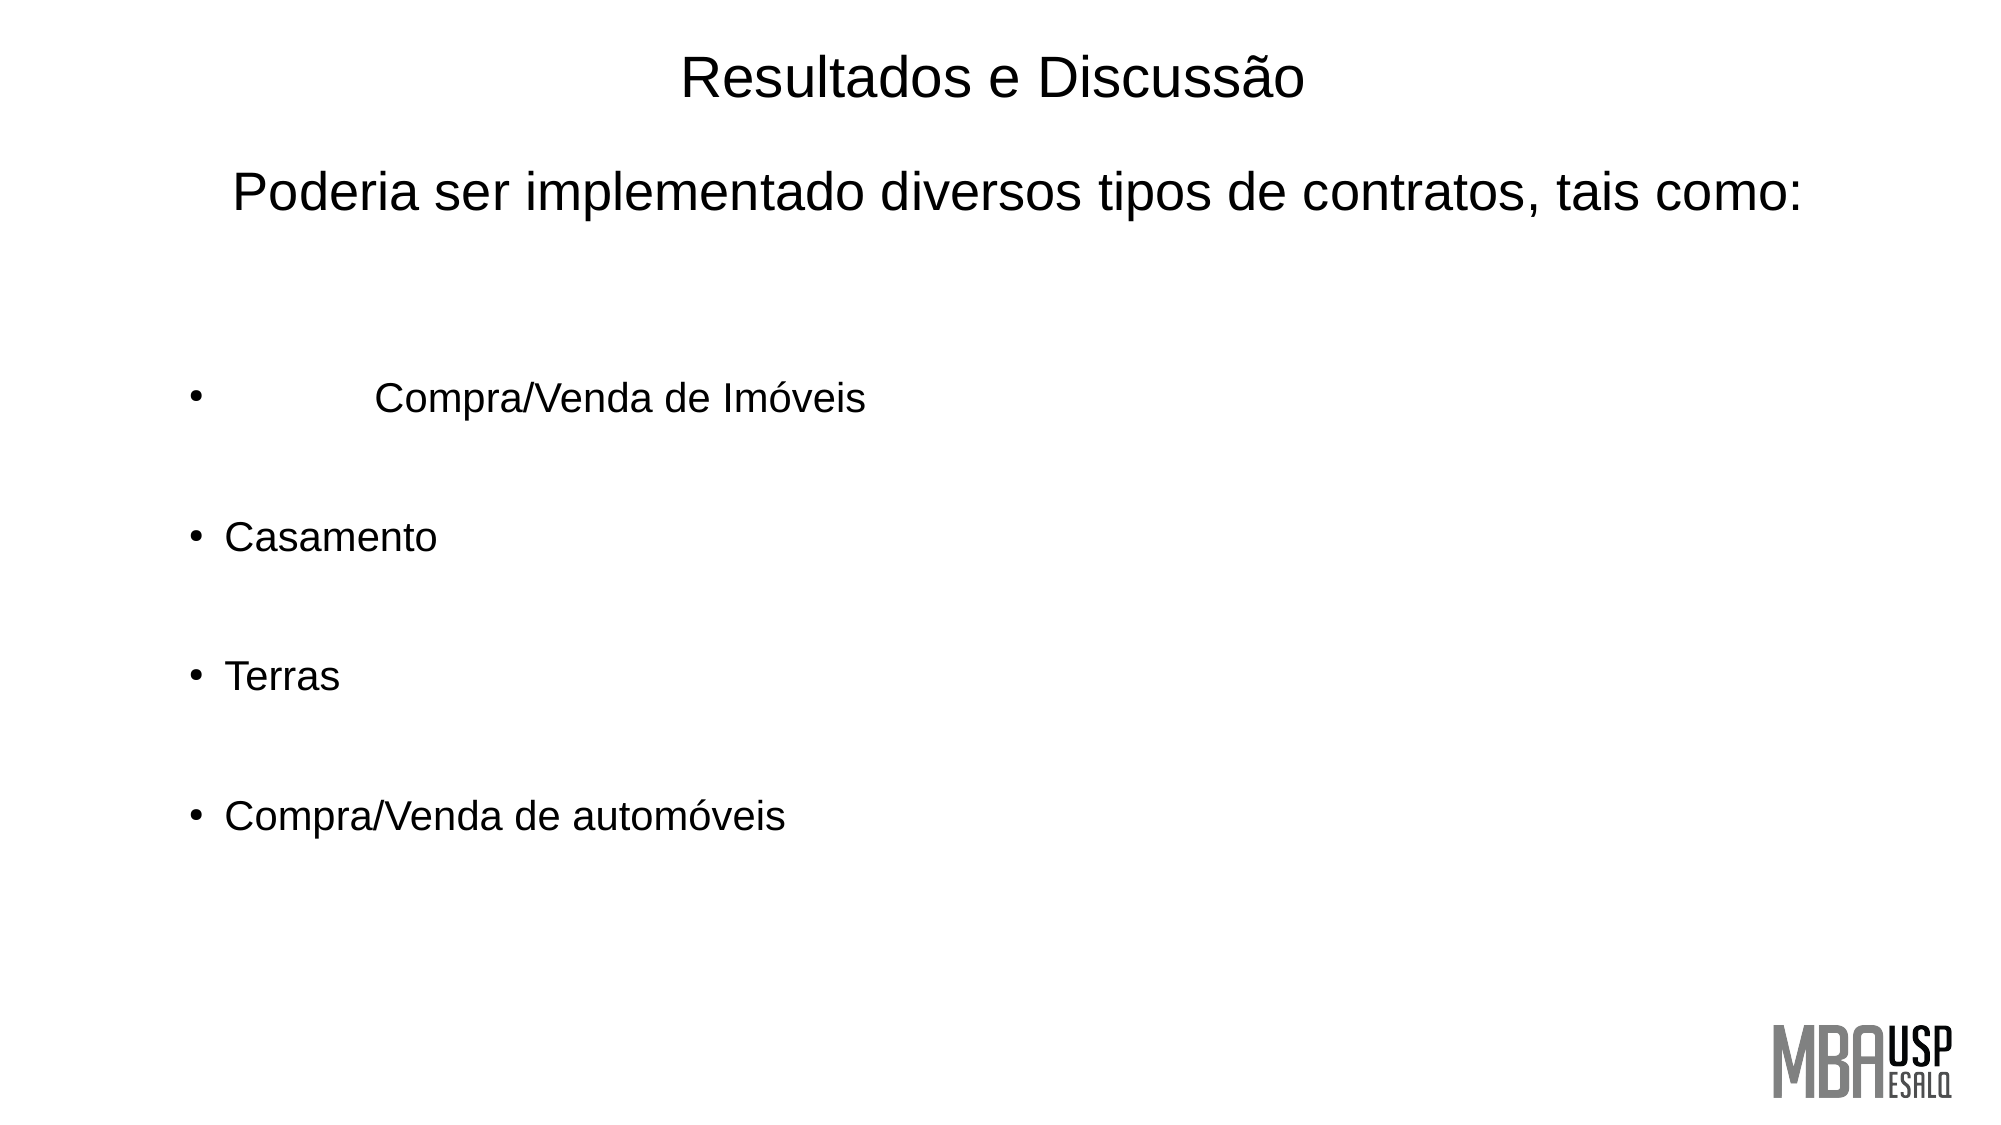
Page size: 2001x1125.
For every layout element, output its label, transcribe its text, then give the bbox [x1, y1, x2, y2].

picture [1765, 1021, 1960, 1102]
text_box Poderia ser implementado diversos tipos de contratos, tais como: Compra/Venda de Imóveis Casamento Terras Compra/Venda de automóveis [82, 150, 1951, 976]
text_box Resultados e Discussão [37, 37, 1951, 118]
